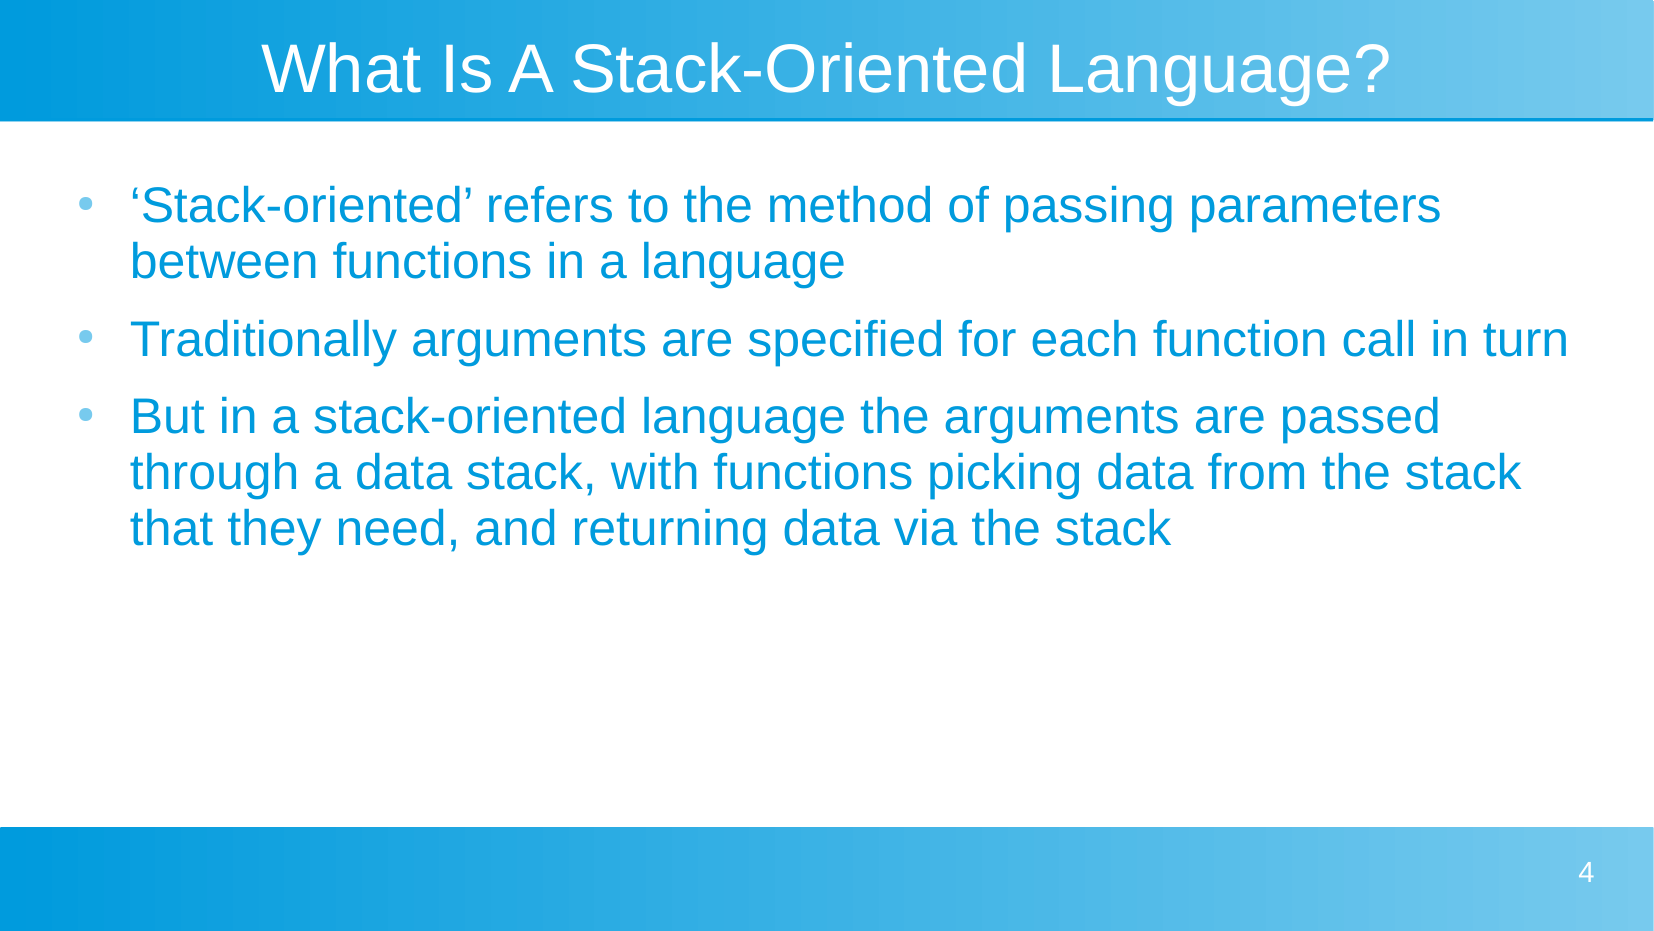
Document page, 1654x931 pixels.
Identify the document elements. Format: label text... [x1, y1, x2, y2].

title What Is A Stack-Oriented Language? [59, 29, 1595, 108]
list ‘Stack-oriented’ refers to the method of passing parameters between functions in a language Traditionally arguments are specified for each function call in turn But in a stack-oriented language the arguments are passed through a data stack, with functions picking data from the stack that they need, and returning data via the stack [59, 177, 1595, 768]
